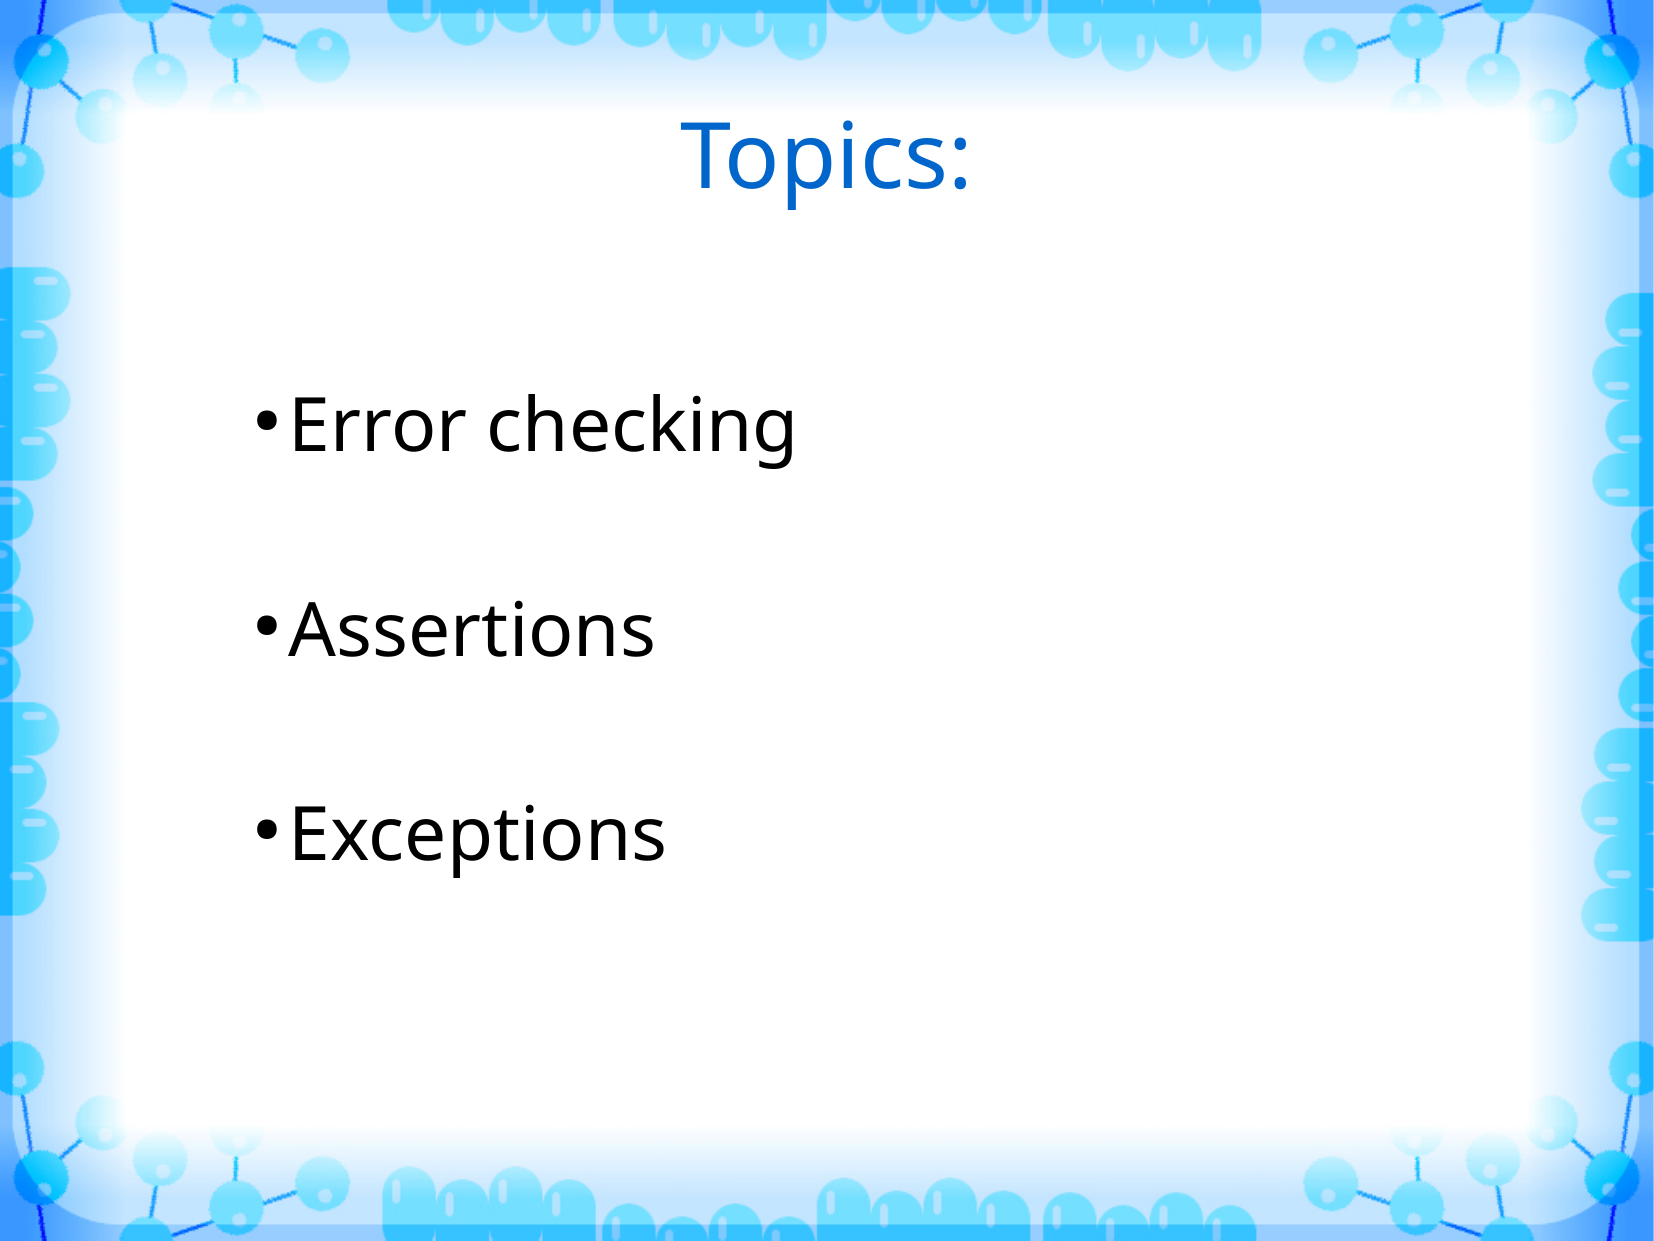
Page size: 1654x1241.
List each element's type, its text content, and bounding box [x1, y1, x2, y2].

title Topics: [82, 49, 1571, 257]
picture [0, 0, 1654, 1241]
text_box Error checking Assertions Exceptions [253, 332, 1441, 923]
